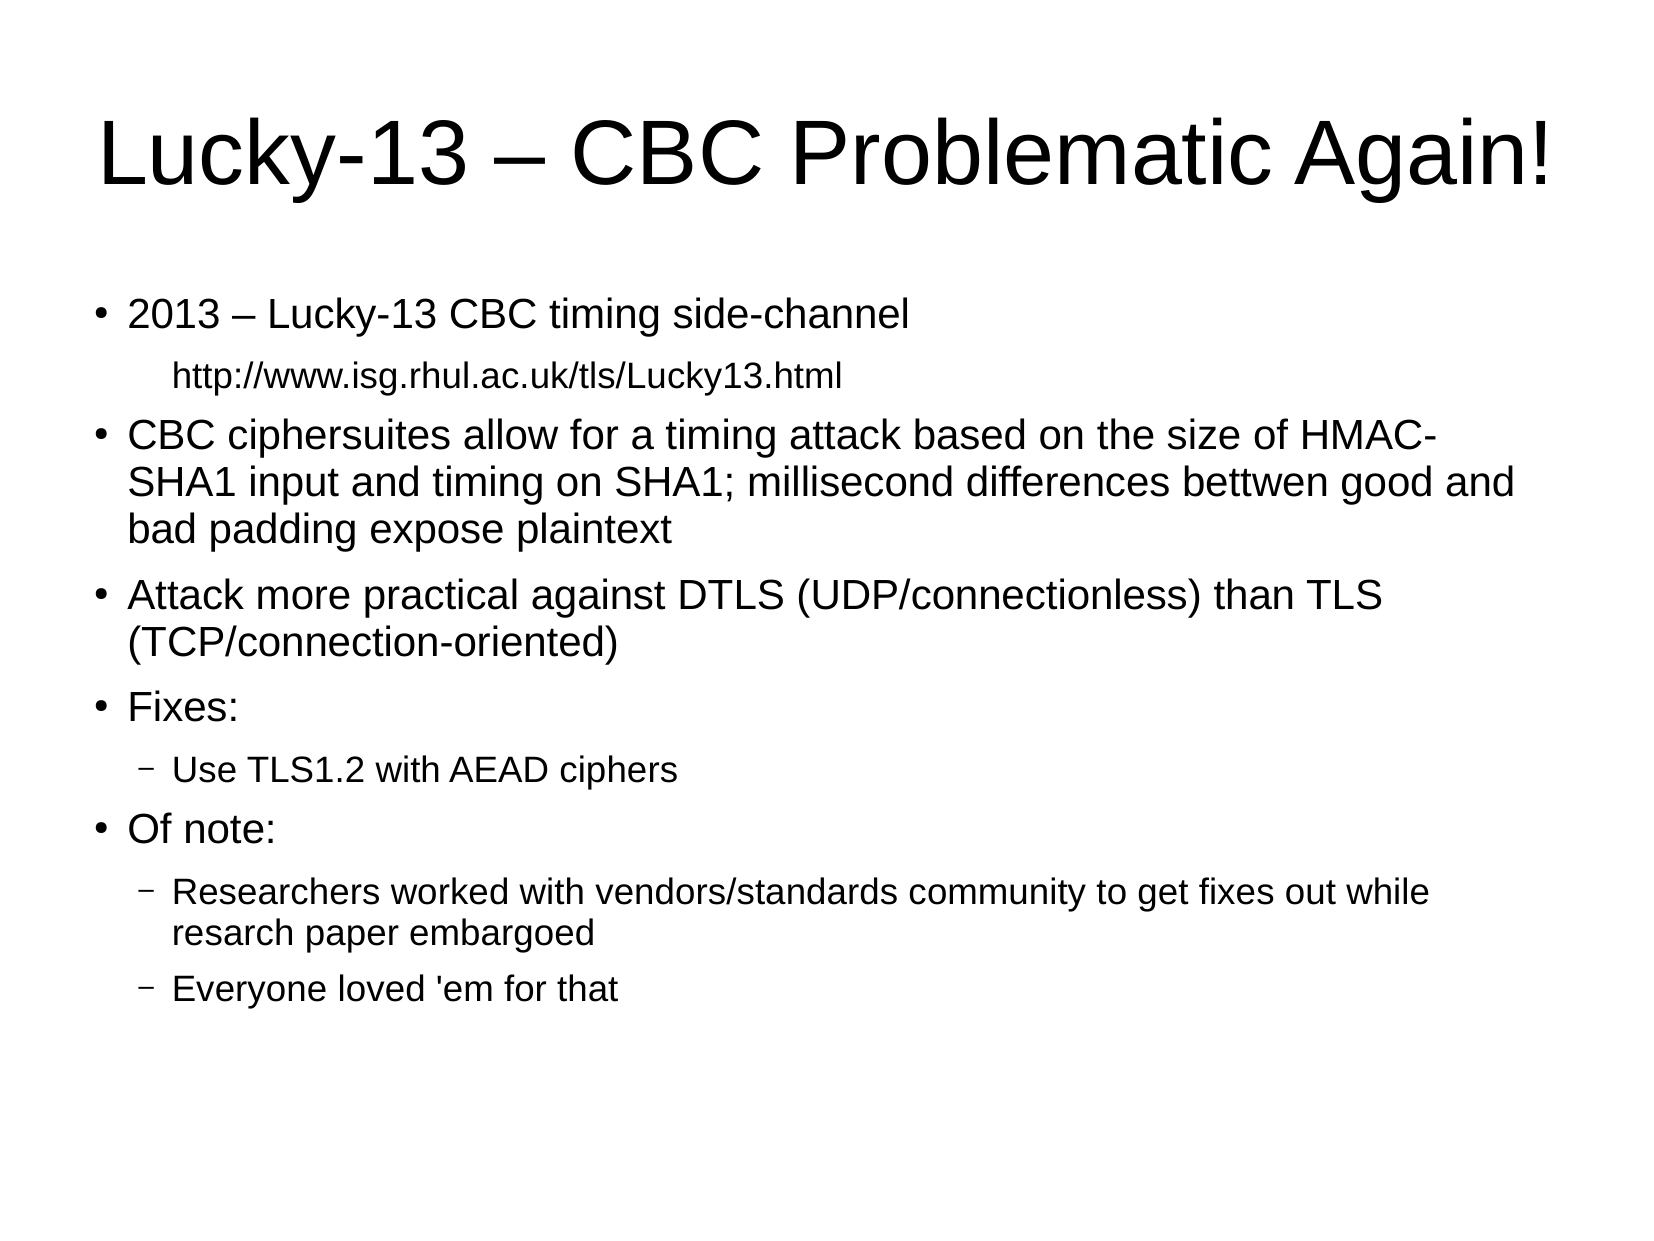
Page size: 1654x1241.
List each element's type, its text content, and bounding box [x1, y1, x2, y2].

title Lucky-13 – CBC Problematic Again! [82, 49, 1571, 257]
list 2013 – Lucky-13 CBC timing side-channel http://www.isg.rhul.ac.uk/tls/Lucky13.html CBC ciphersuites allow for a timing attack based on the size of HMAC-SHA1 input and timing on SHA1; millisecond differences bettwen good and bad padding expose plaintext Attack more practical against DTLS (UDP/connectionless) than TLS (TCP/connection-oriented) Fixes: Use TLS1.2 with AEAD ciphers Of note: Researchers worked with vendors/standards community to get fixes out while resarch paper embargoed Everyone loved 'em for that [82, 290, 1538, 1010]
